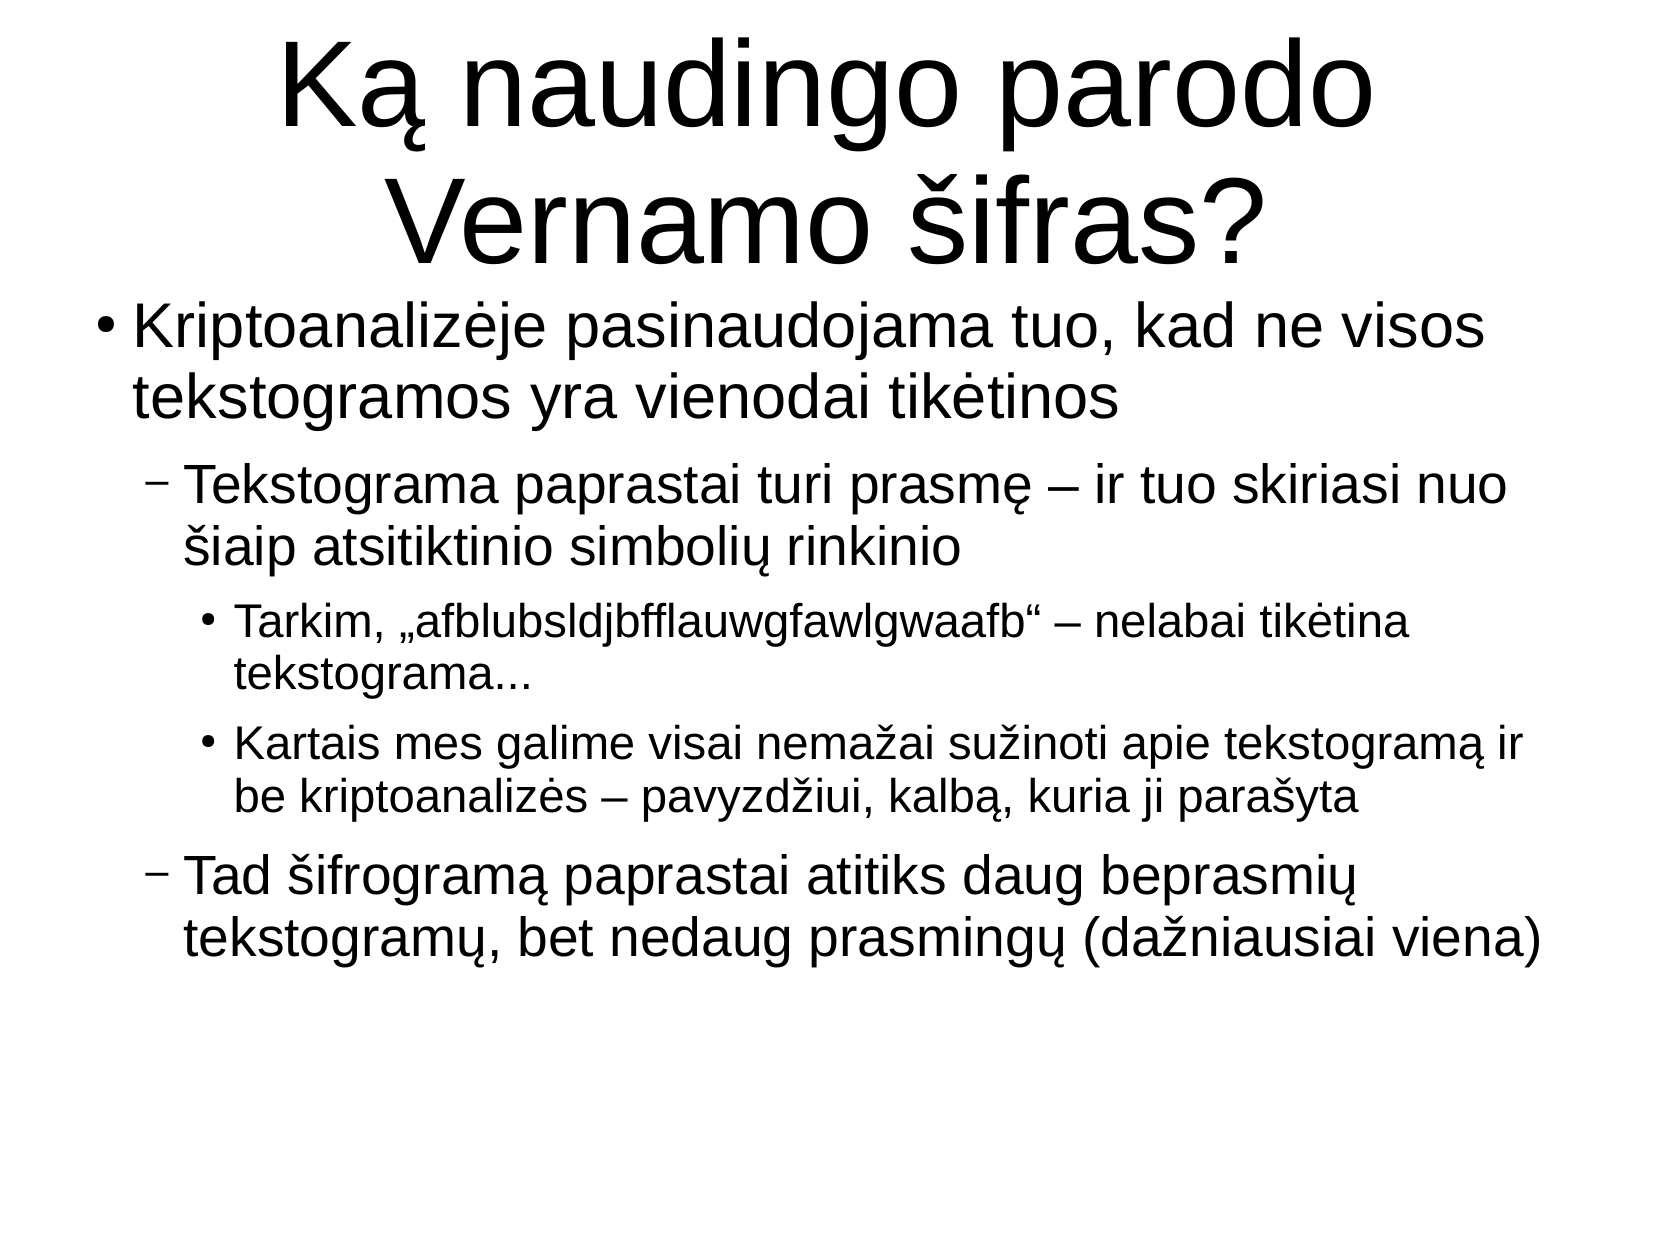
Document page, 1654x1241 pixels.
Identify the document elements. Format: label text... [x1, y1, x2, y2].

list Kriptoanalizėje pasinaudojama tuo, kad ne visos tekstogramos yra vienodai tikėtinos Tekstograma paprastai turi prasmę – ir tuo skiriasi nuo šiaip atsitiktinio simbolių rinkinio Tarkim, „afblubsldjbfflauwgfawlgwaafb“ – nelabai tikėtina tekstograma... Kartais mes galime visai nemažai sužinoti apie tekstogramą ir be kriptoanalizės – pavyzdžiui, kalbą, kuria ji parašyta Tad šifrogramą paprastai atitiks daug beprasmių tekstogramų, bet nedaug prasmingų (dažniausiai viena) [82, 290, 1571, 1010]
title Ką naudingo parodo Vernamo šifras? [82, 16, 1571, 290]
